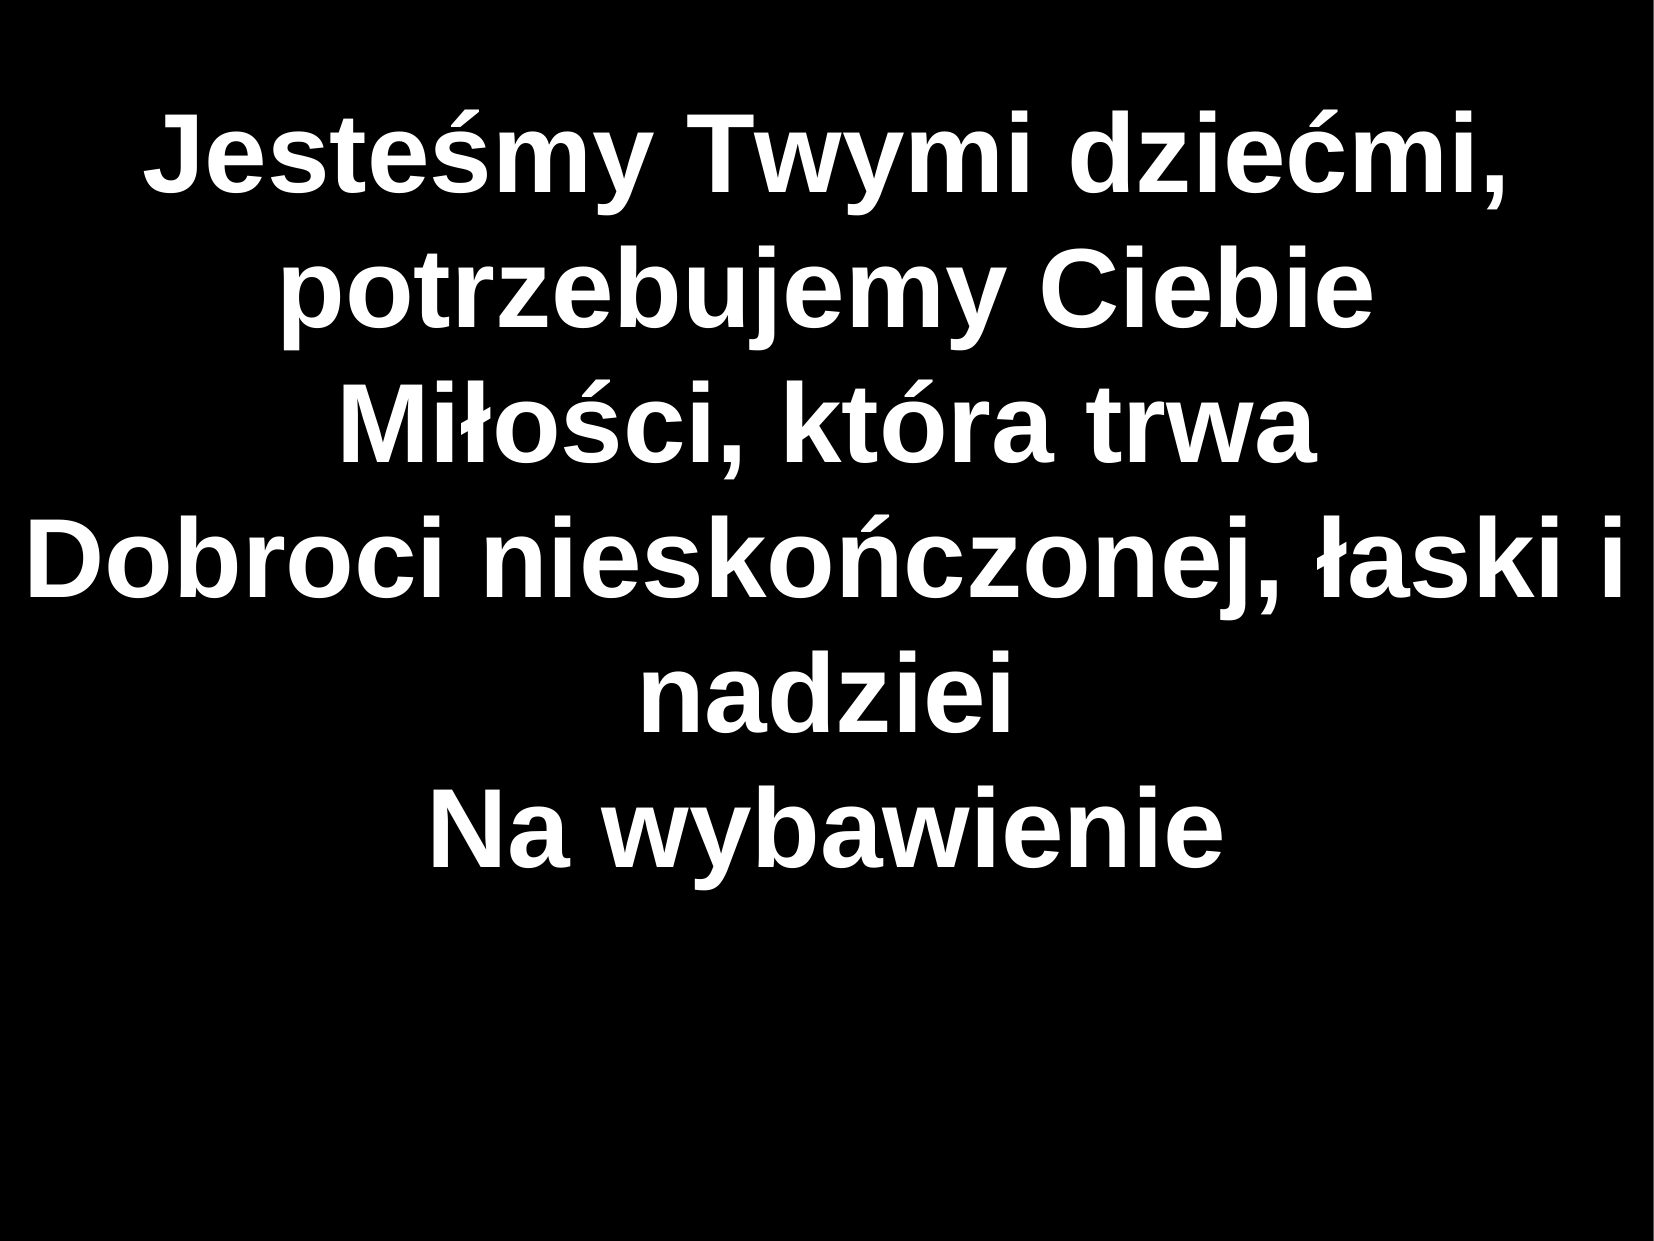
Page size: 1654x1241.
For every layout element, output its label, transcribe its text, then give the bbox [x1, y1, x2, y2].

title Jesteśmy Twymi dziećmi, potrzebujemy Ciebie Miłości, która trwa Dobroci nieskończonej, łaski i nadziei Na wybawienie [0, 0, 1654, 1241]
